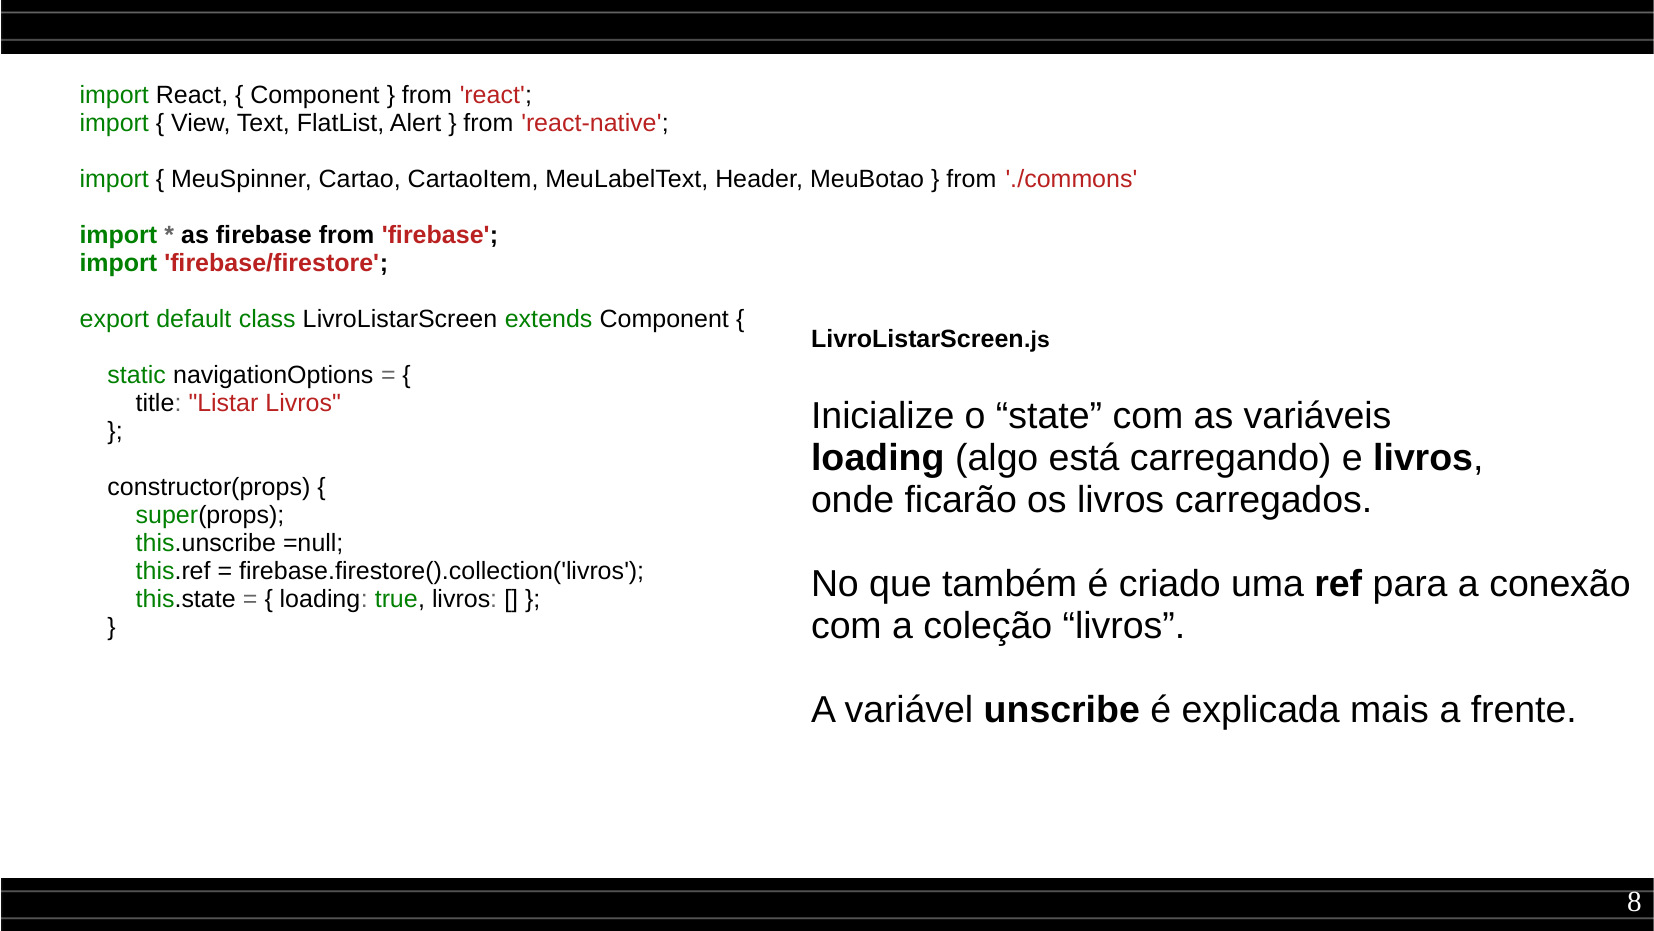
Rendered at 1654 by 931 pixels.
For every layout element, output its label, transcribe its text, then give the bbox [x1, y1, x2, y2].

picture [1, 878, 1654, 931]
text_box LivroListarScreen.js Inicialize o “state” com as variáveis loading (algo está carregando) e livros, onde ficarão os livros carregados. No que também é criado uma ref para a conexão com a coleção “livros”. A variável unscribe é explicada mais a frente. [796, 317, 1646, 739]
picture [1, 0, 1654, 54]
text_box import React, { Component } from 'react'; import { View, Text, FlatList, Alert } from 'react-native'; import { MeuSpinner, Cartao, CartaoItem, MeuLabelText, Header, MeuBotao } from './commons' import * as firebase from 'firebase'; import 'firebase/firestore'; export default class LivroListarScreen extends Component { static navigationOptions = { title: "Listar Livros" }; constructor(props) { super(props); this.unscribe =null; this.ref = firebase.firestore().collection('livros'); this.state = { loading: true, livros: [] }; } [64, 73, 1387, 704]
